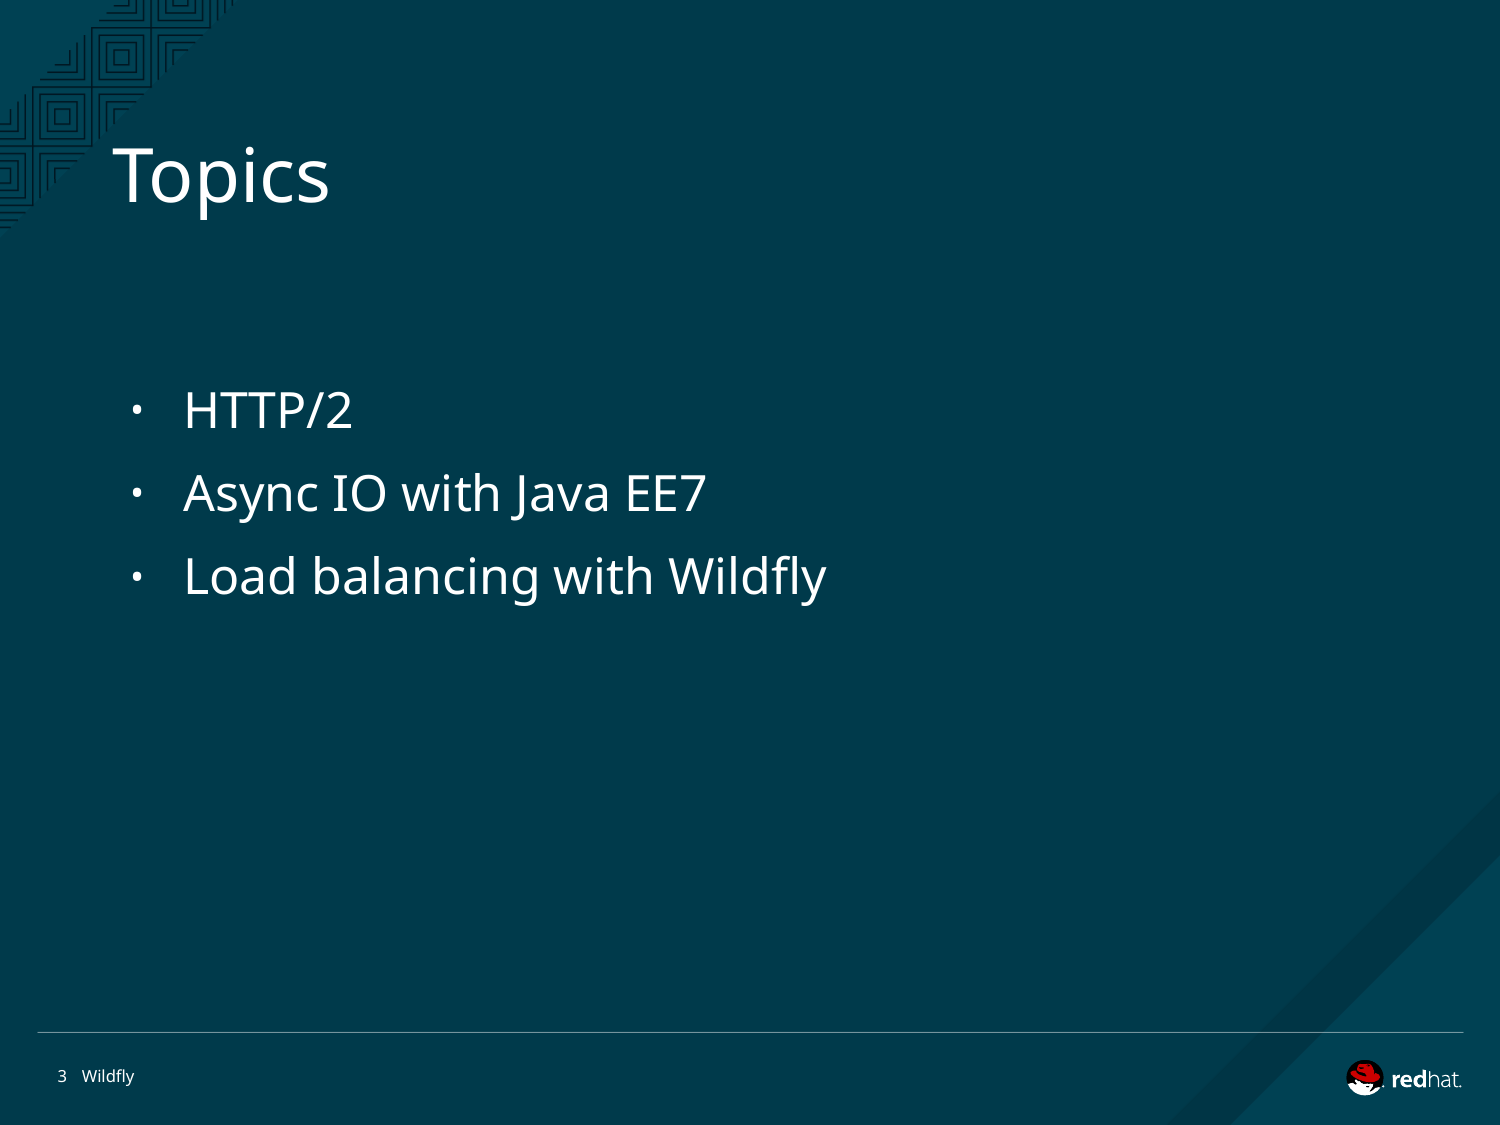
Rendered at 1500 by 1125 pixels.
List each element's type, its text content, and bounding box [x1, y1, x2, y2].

title Topics [112, 0, 1388, 225]
list HTTP/2 Async IO with Java EE7 Load balancing with Wildfly [112, 375, 1388, 1028]
